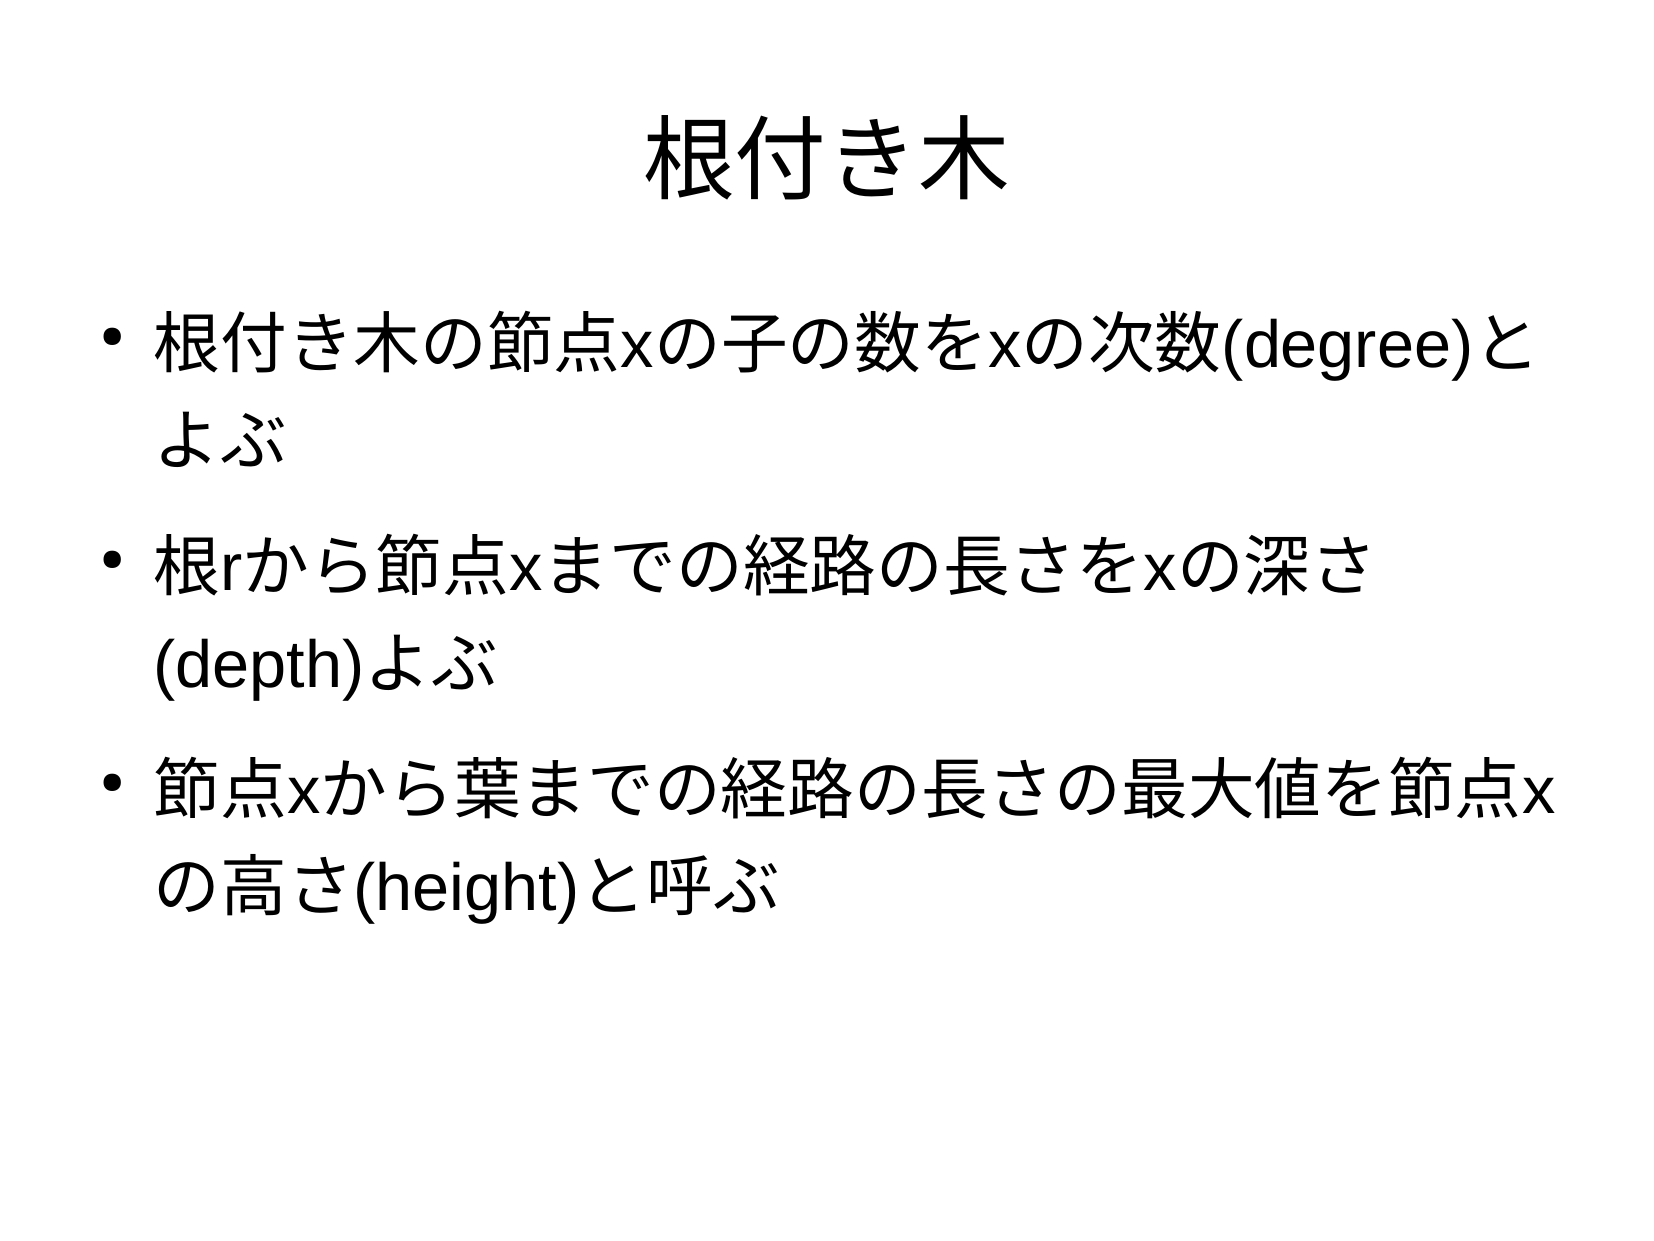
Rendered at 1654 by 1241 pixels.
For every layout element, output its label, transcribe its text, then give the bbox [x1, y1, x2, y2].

title 根付き木 [82, 49, 1571, 257]
list 根付き木の節点xの子の数をxの次数(degree)とよぶ 根rから節点xまでの経路の長さをxの深さ(depth)よぶ 節点xから葉までの経路の長さの最大値を節点xの高さ(height)と呼ぶ [82, 290, 1571, 1010]
